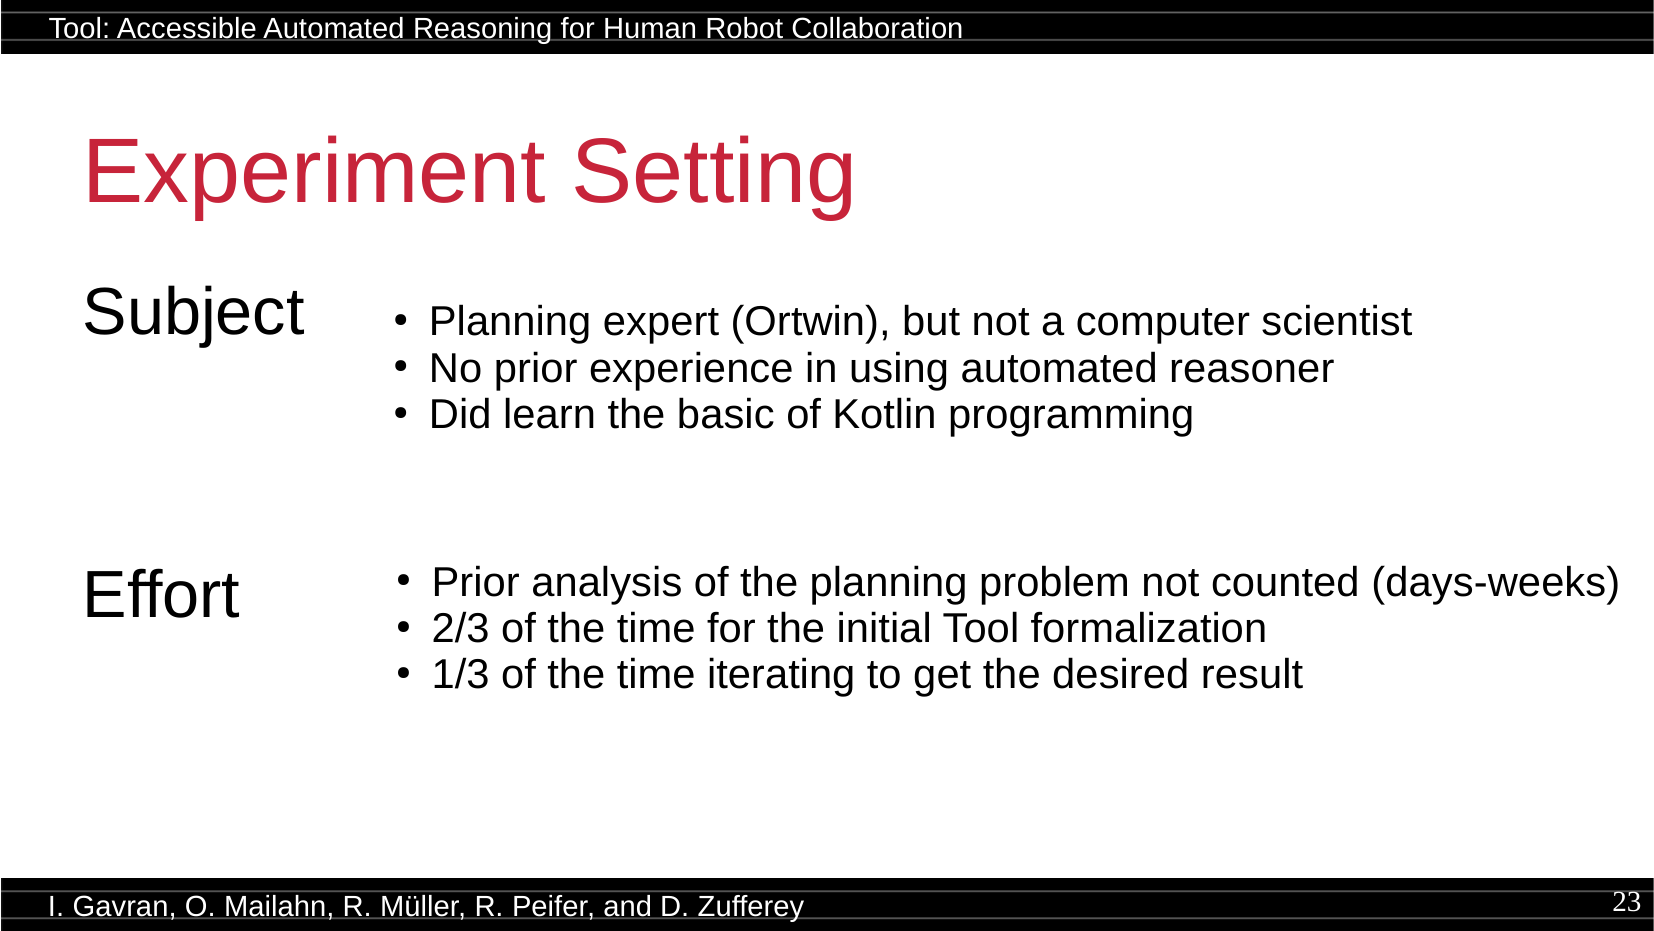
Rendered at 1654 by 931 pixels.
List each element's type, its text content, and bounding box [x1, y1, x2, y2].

title Experiment Setting [82, 92, 1571, 249]
text_box Tool: Accessible Automated Reasoning for Human Robot Collaboration [33, 4, 980, 52]
text_box Planning expert (Ortwin), but not a computer scientist No prior experience in using automated reasoner Did learn the basic of Kotlin programming [378, 290, 1428, 445]
text_box I. Gavran, O. Mailahn, R. Müller, R. Peifer, and D. Zufferey [33, 882, 821, 931]
text_box Prior analysis of the planning problem not counted (days-weeks) 2/3 of the time for the initial Tool formalization 1/3 of the time iterating to get the desired result [381, 550, 1636, 752]
picture [1, 0, 1654, 54]
list Subject Effort [82, 236, 376, 722]
picture [1, 878, 1654, 931]
